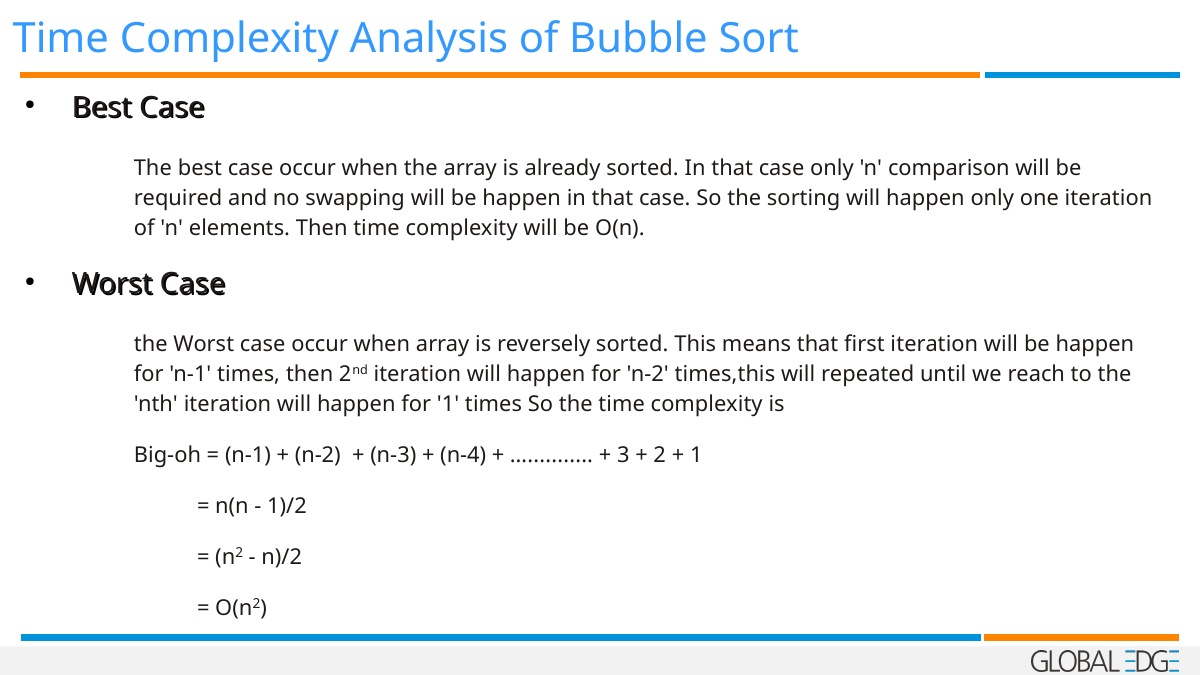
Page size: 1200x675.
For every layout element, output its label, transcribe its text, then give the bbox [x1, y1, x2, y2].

picture [1031, 650, 1179, 672]
title Time Complexity Analysis of Bubble Sort [12, 9, 1088, 63]
list Best Case The best case occur when the array is already sorted. In that case only 'n' comparison will be required and no swapping will be happen in that case. So the sorting will happen only one iteration of 'n' elements. Then time complexity will be O(n). Worst Case the Worst case occur when array is reversely sorted. This means that first iteration will be happen for 'n-1' times, then 2nd iteration will happen for 'n-2' times,this will repeated until we reach to the 'nth' iteration will happen for '1' times So the time complexity is Big-oh = (n-1) + (n-2) + (n-3) + (n-4) + …........... + 3 + 2 + 1 = n(n - 1)/2 = (n2 - n)/2 = O(n2) [9, 86, 1170, 626]
